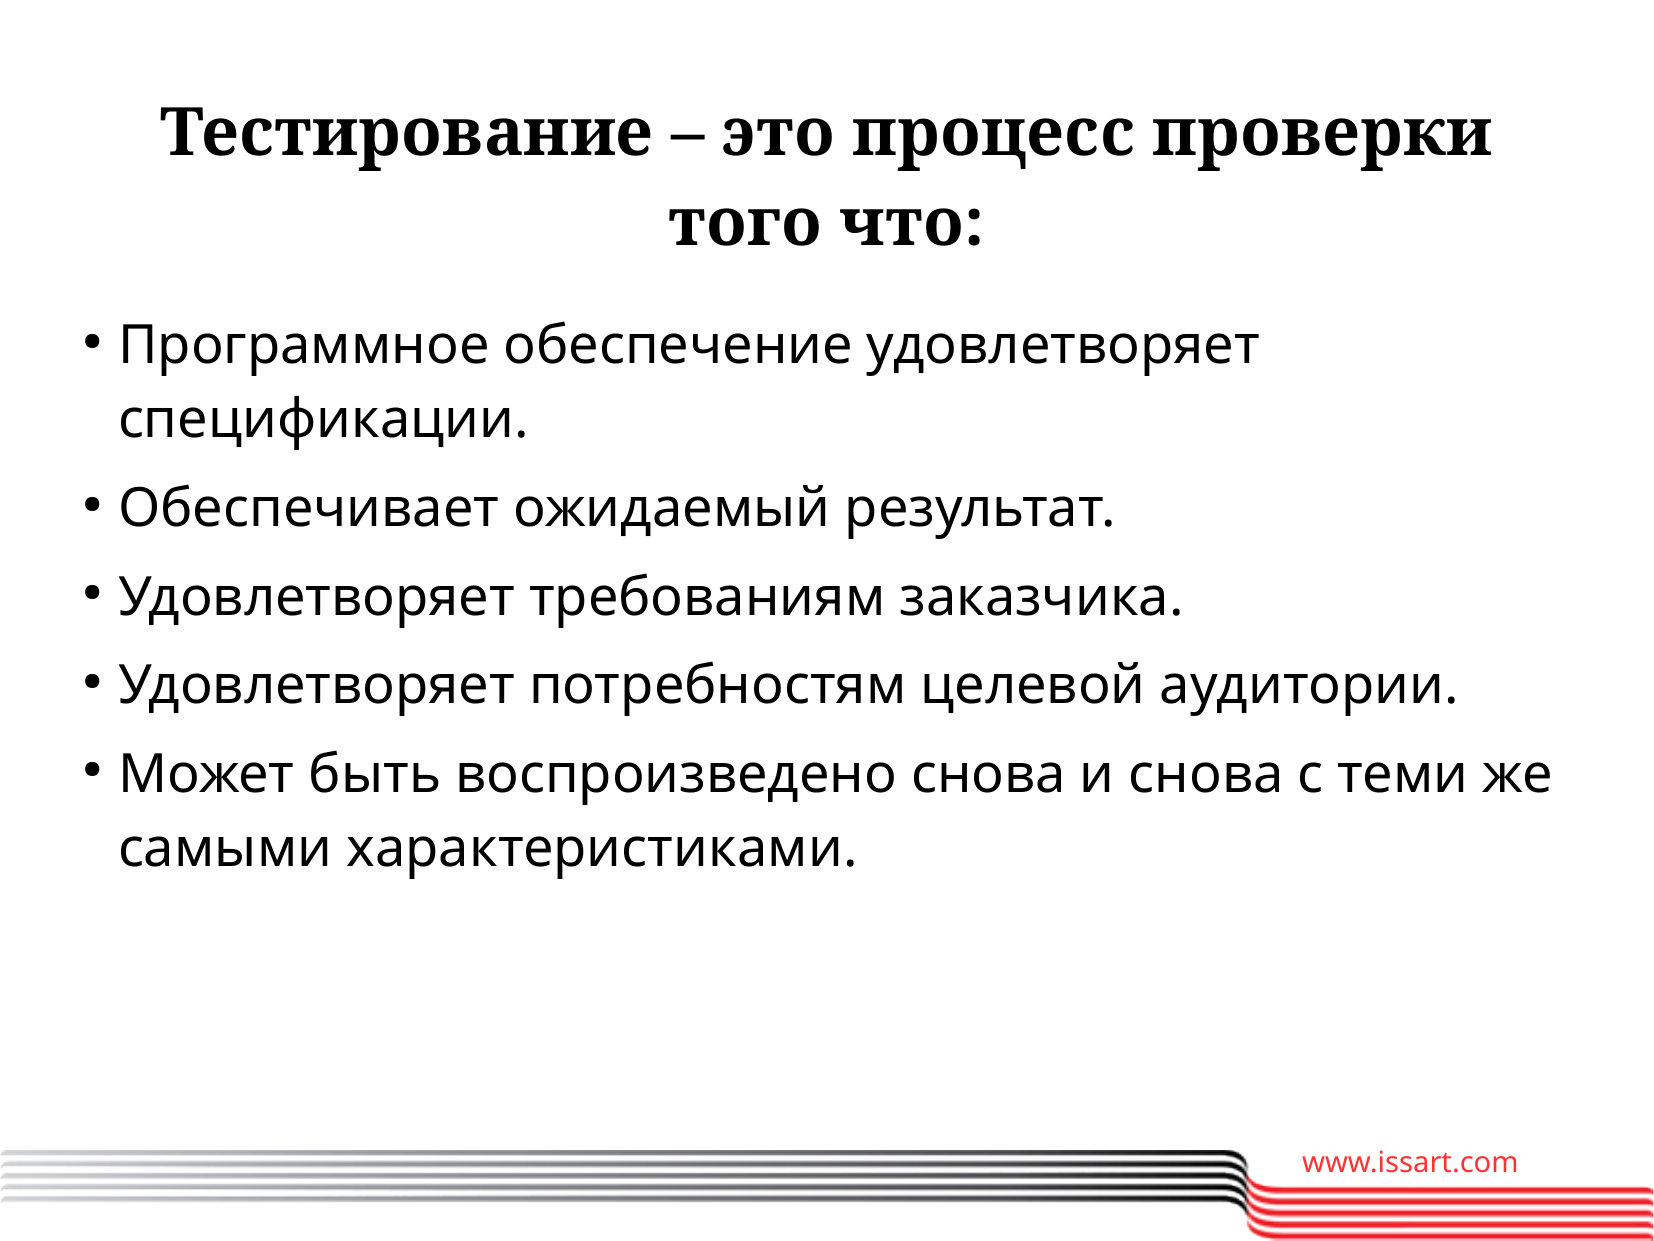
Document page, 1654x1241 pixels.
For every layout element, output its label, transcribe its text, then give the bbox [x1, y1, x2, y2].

title Тестирование – это процесс проверки того что: [1446, 70, 1571, 278]
title [49, 8, 1446, 284]
picture [0, 1150, 1654, 1241]
text_box www.issart.com [1287, 1133, 1619, 1184]
subtitle Программное обеспечение удовлетворяет спецификации. Обеспечивает ожидаемый результат. Удовлетворяет требованиям заказчика. Удовлетворяет потребностям целевой аудитории. Может быть воспроизведено снова и снова с теми же самыми характеристиками. [82, 290, 1571, 898]
